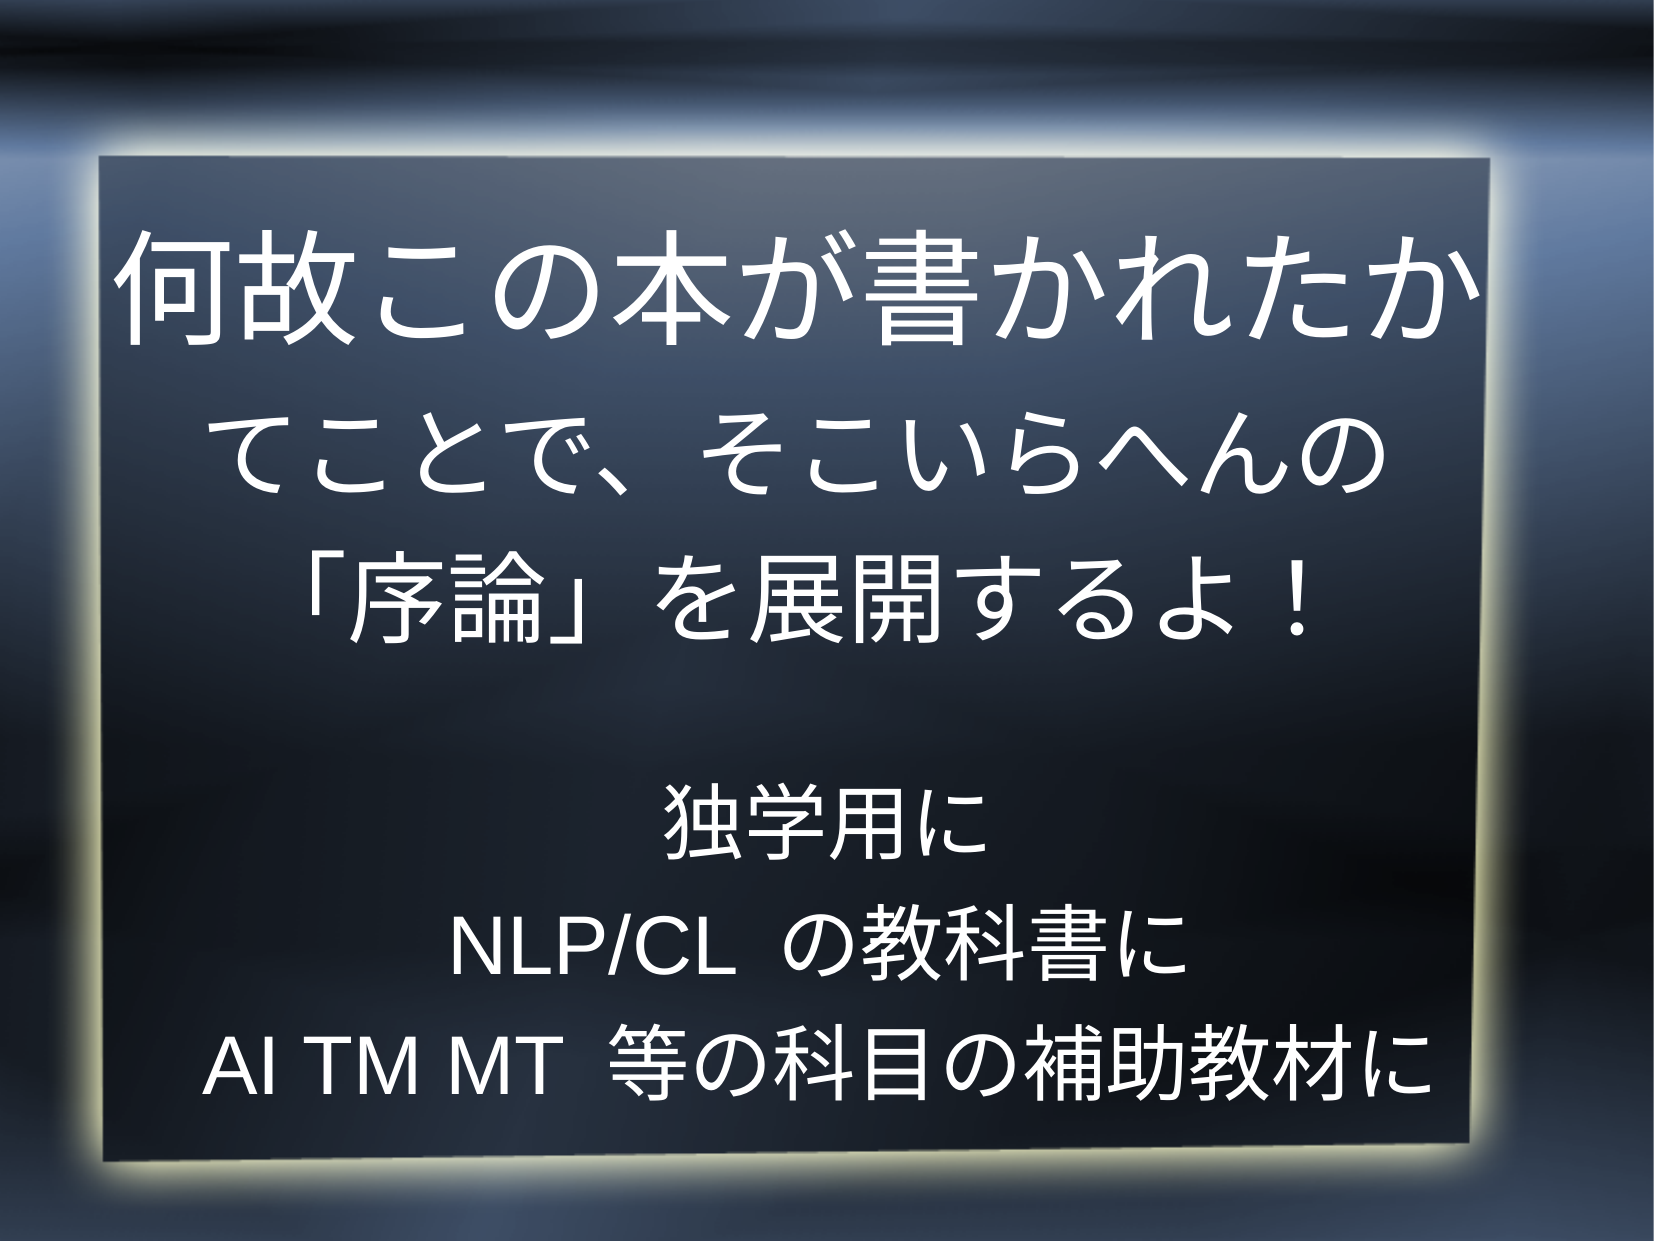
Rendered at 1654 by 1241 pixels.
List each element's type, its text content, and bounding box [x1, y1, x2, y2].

title 何故この本が書かれたか [88, 177, 1506, 384]
picture [0, 0, 1654, 1241]
subtitle てことで、そこいらへんの 「序論」を展開するよ！ 独学用に NLP/CL の教科書に AI TM MT 等の科目の補助教材に [88, 458, 1506, 1128]
